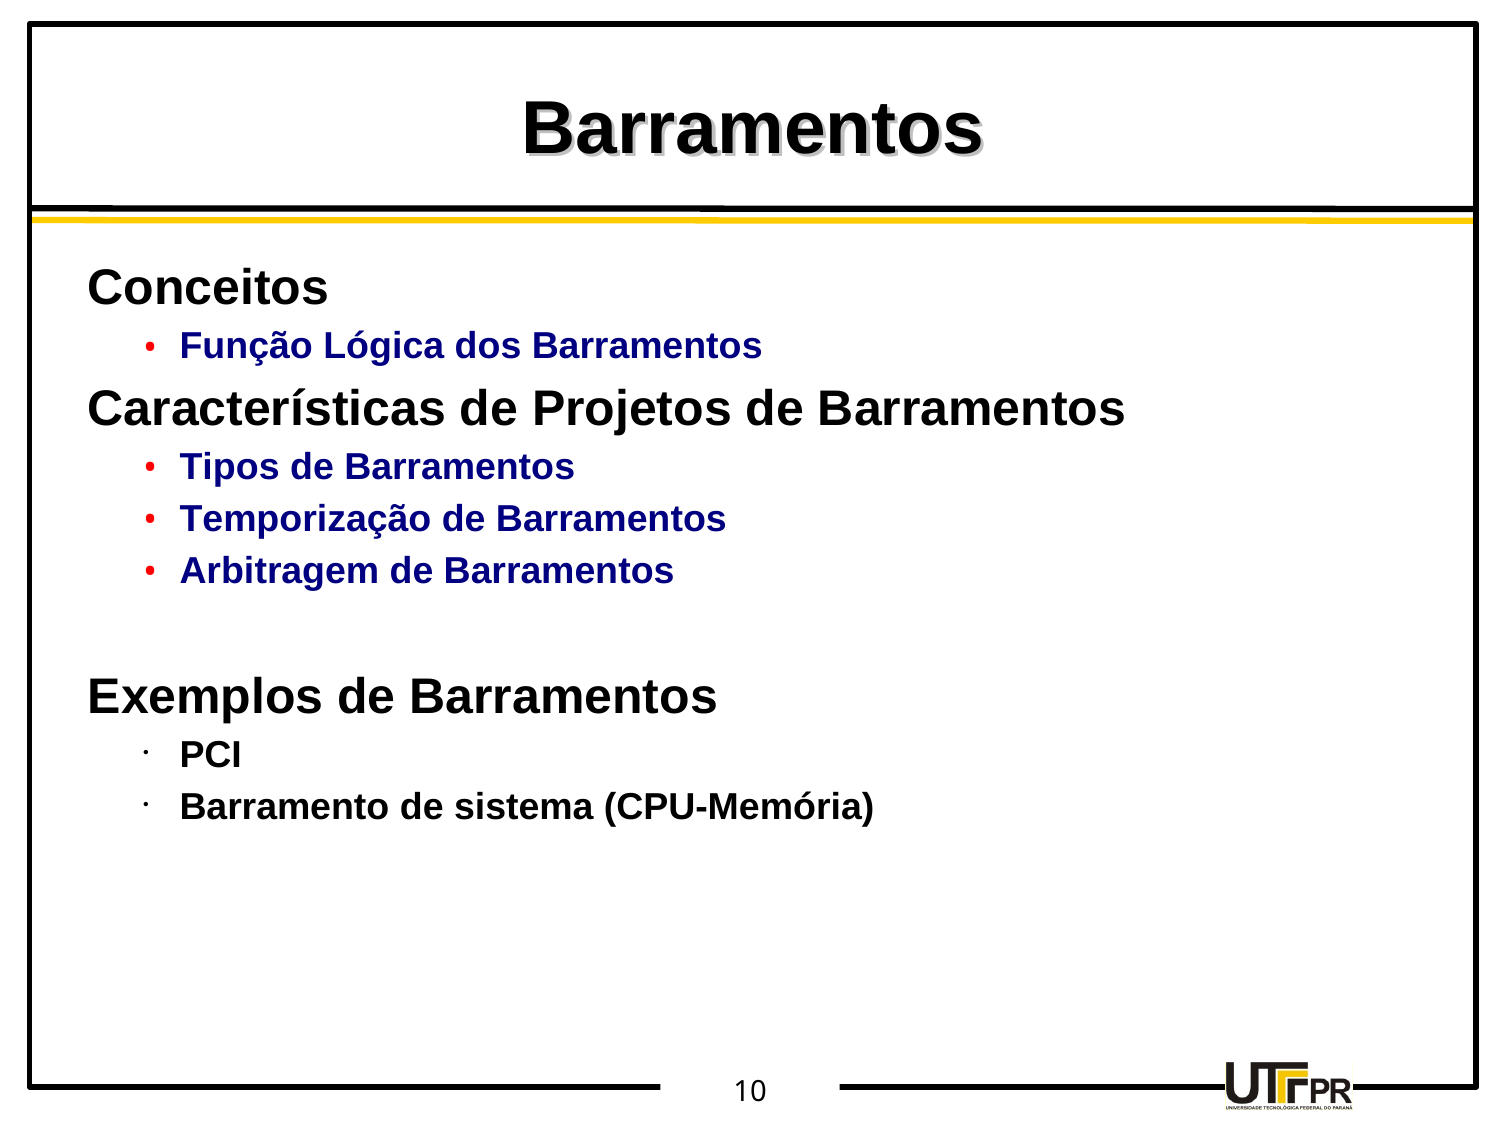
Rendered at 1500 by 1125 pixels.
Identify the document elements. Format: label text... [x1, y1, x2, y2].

list Conceitos Função Lógica dos Barramentos Características de Projetos de Barramentos Tipos de Barramentos Temporização de Barramentos Arbitragem de Barramentos Exemplos de Barramentos PCI Barramento de sistema (CPU-Memória) [72, 257, 1428, 1027]
picture [1225, 1062, 1353, 1110]
title Barramentos [29, 85, 1477, 180]
